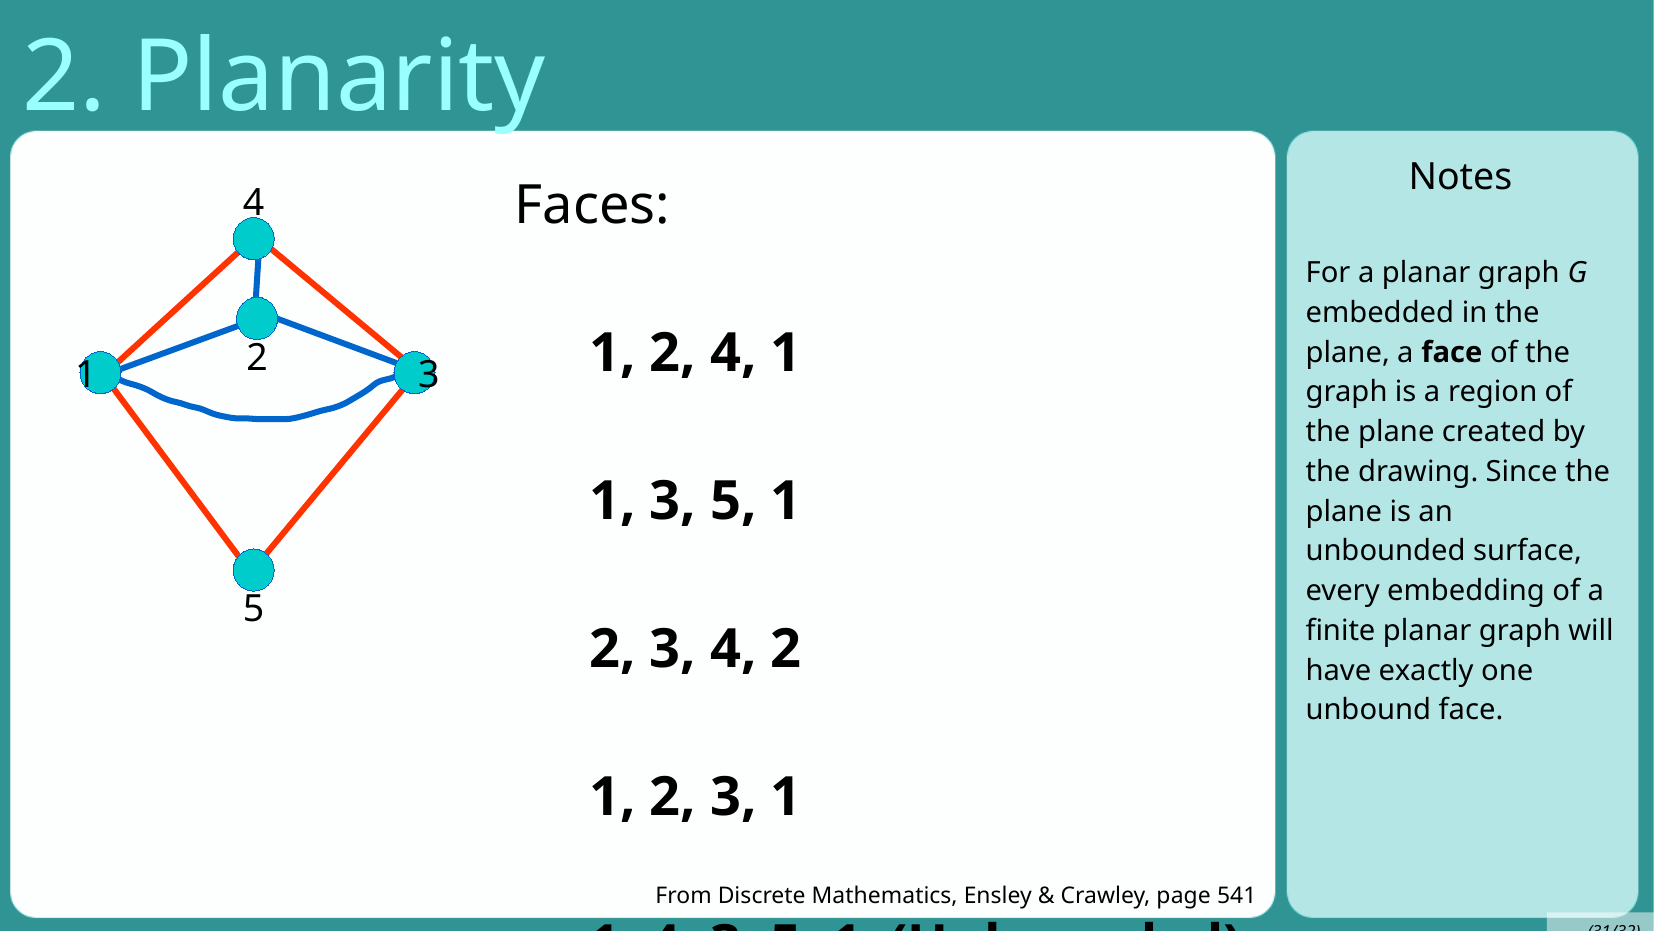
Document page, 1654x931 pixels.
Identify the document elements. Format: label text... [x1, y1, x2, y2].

title 2. Planarity [22, 13, 1511, 130]
text_box 4 [233, 217, 275, 260]
text_box 2 [236, 297, 278, 340]
text_box From Discrete Mathematics, Ensley & Crawley, page 541 [547, 879, 1258, 910]
text_box Notes For a planar graph G embedded in the plane, a face of the graph is a region of the plane created by the drawing. Since the plane is an unbounded surface, every embedding of a finite planar graph will have exactly one unbound face. [1290, 141, 1631, 766]
text_box 1 [79, 351, 122, 394]
text_box Faces: 1, 2, 4, 1 1, 3, 5, 1 2, 3, 4, 2 1, 2, 3, 1 1, 4, 3, 5, 1 (Unbounded) [514, 165, 1247, 892]
text_box 3 [393, 351, 434, 394]
text_box (<number>/32) [1546, 912, 1654, 931]
text_box 5 [233, 548, 275, 592]
picture [0, 0, 1654, 931]
